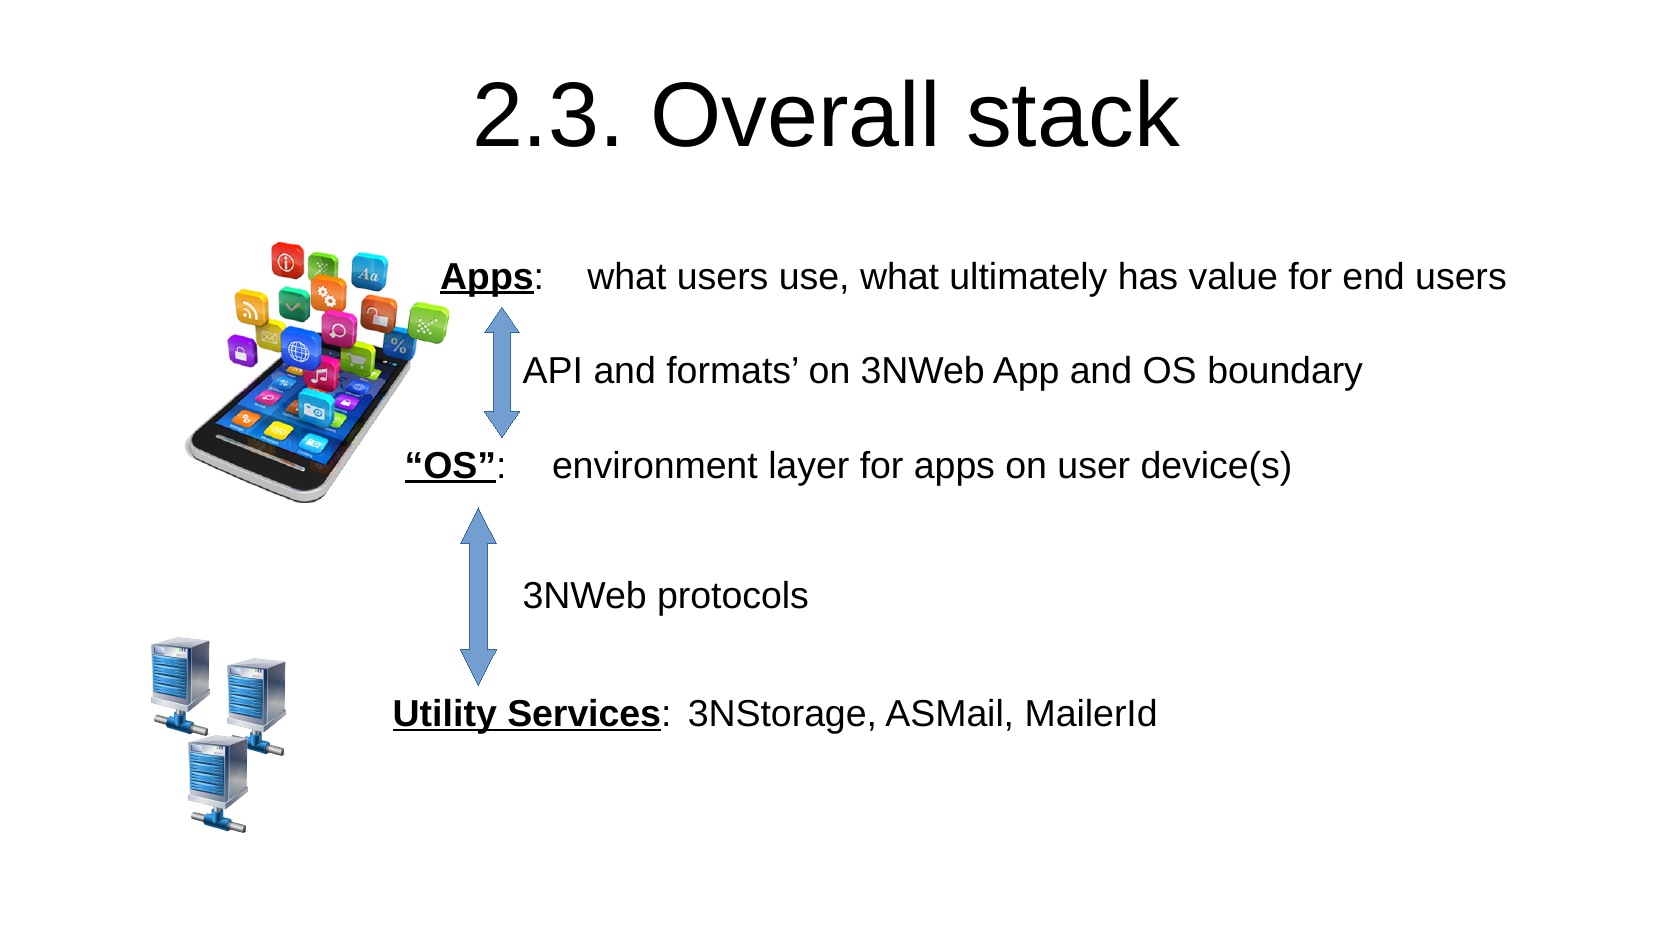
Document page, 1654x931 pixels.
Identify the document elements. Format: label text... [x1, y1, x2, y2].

text_box [460, 507, 497, 686]
text_box Apps: what users use, what ultimately has value for end users [425, 248, 1560, 308]
text_box 3NWeb protocols [507, 566, 851, 624]
text_box Utility Services: 3NStorage, ASMail, MailerId [377, 685, 1418, 742]
text_box “OS”: environment layer for apps on user device(s) [389, 437, 1512, 494]
text_box API and formats’ on 3NWeb App and OS boundary [507, 342, 1418, 414]
title 2.3. Overall stack [82, 37, 1571, 193]
picture [151, 637, 289, 833]
text_box [484, 307, 520, 438]
picture [118, 236, 508, 508]
